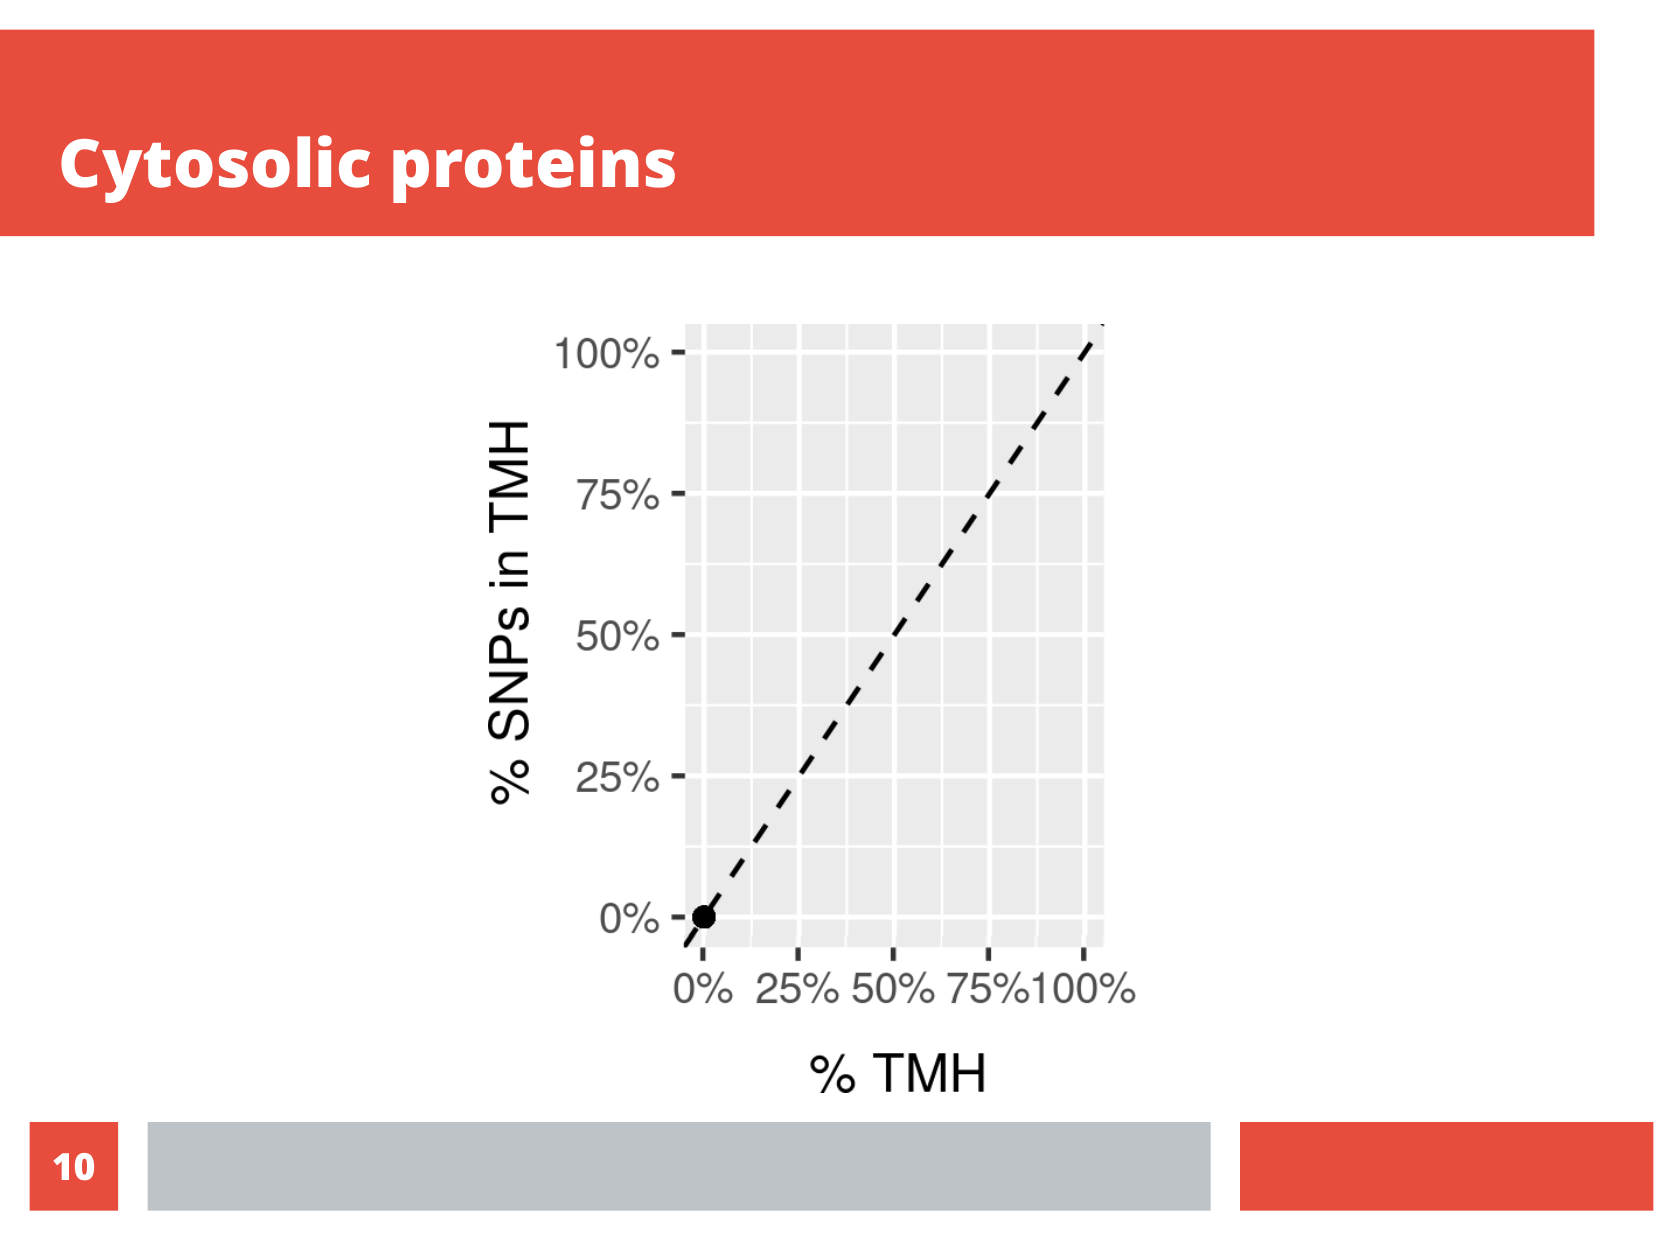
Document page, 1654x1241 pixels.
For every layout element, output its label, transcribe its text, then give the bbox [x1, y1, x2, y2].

picture [488, 324, 1136, 1093]
title Cytosolic proteins [59, 59, 1595, 207]
